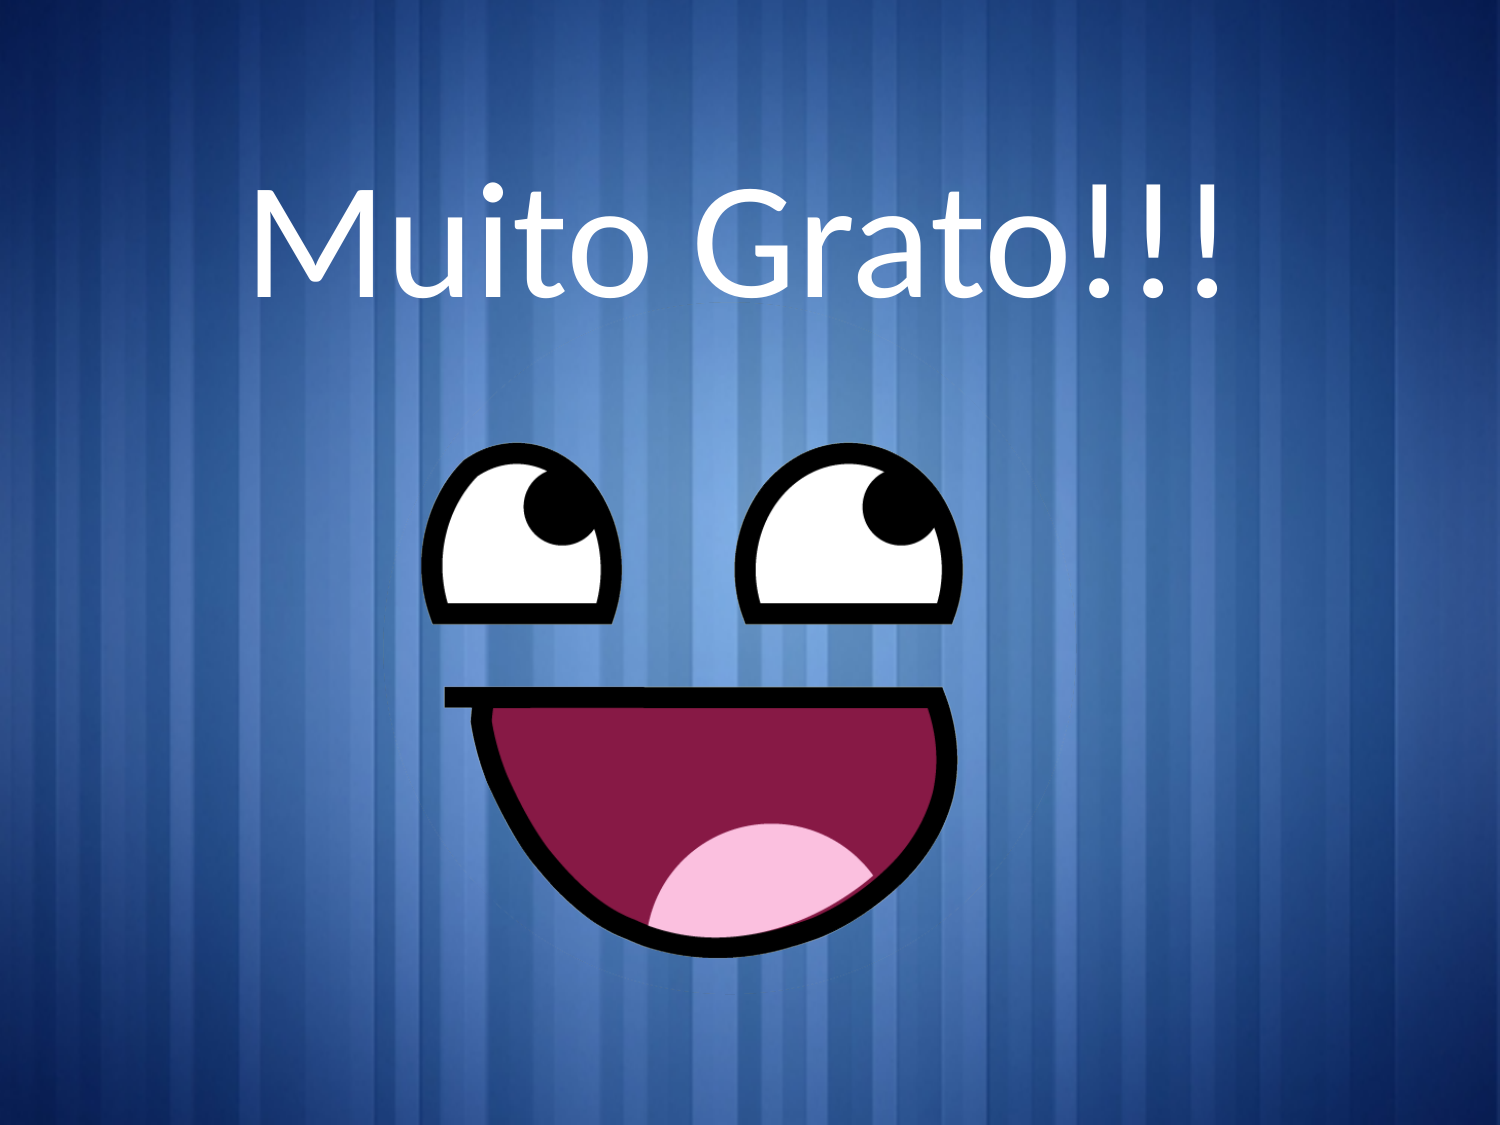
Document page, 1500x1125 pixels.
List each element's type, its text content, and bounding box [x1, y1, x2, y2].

picture [0, 0, 1500, 1125]
title Muito Grato!!! [64, 137, 1415, 325]
